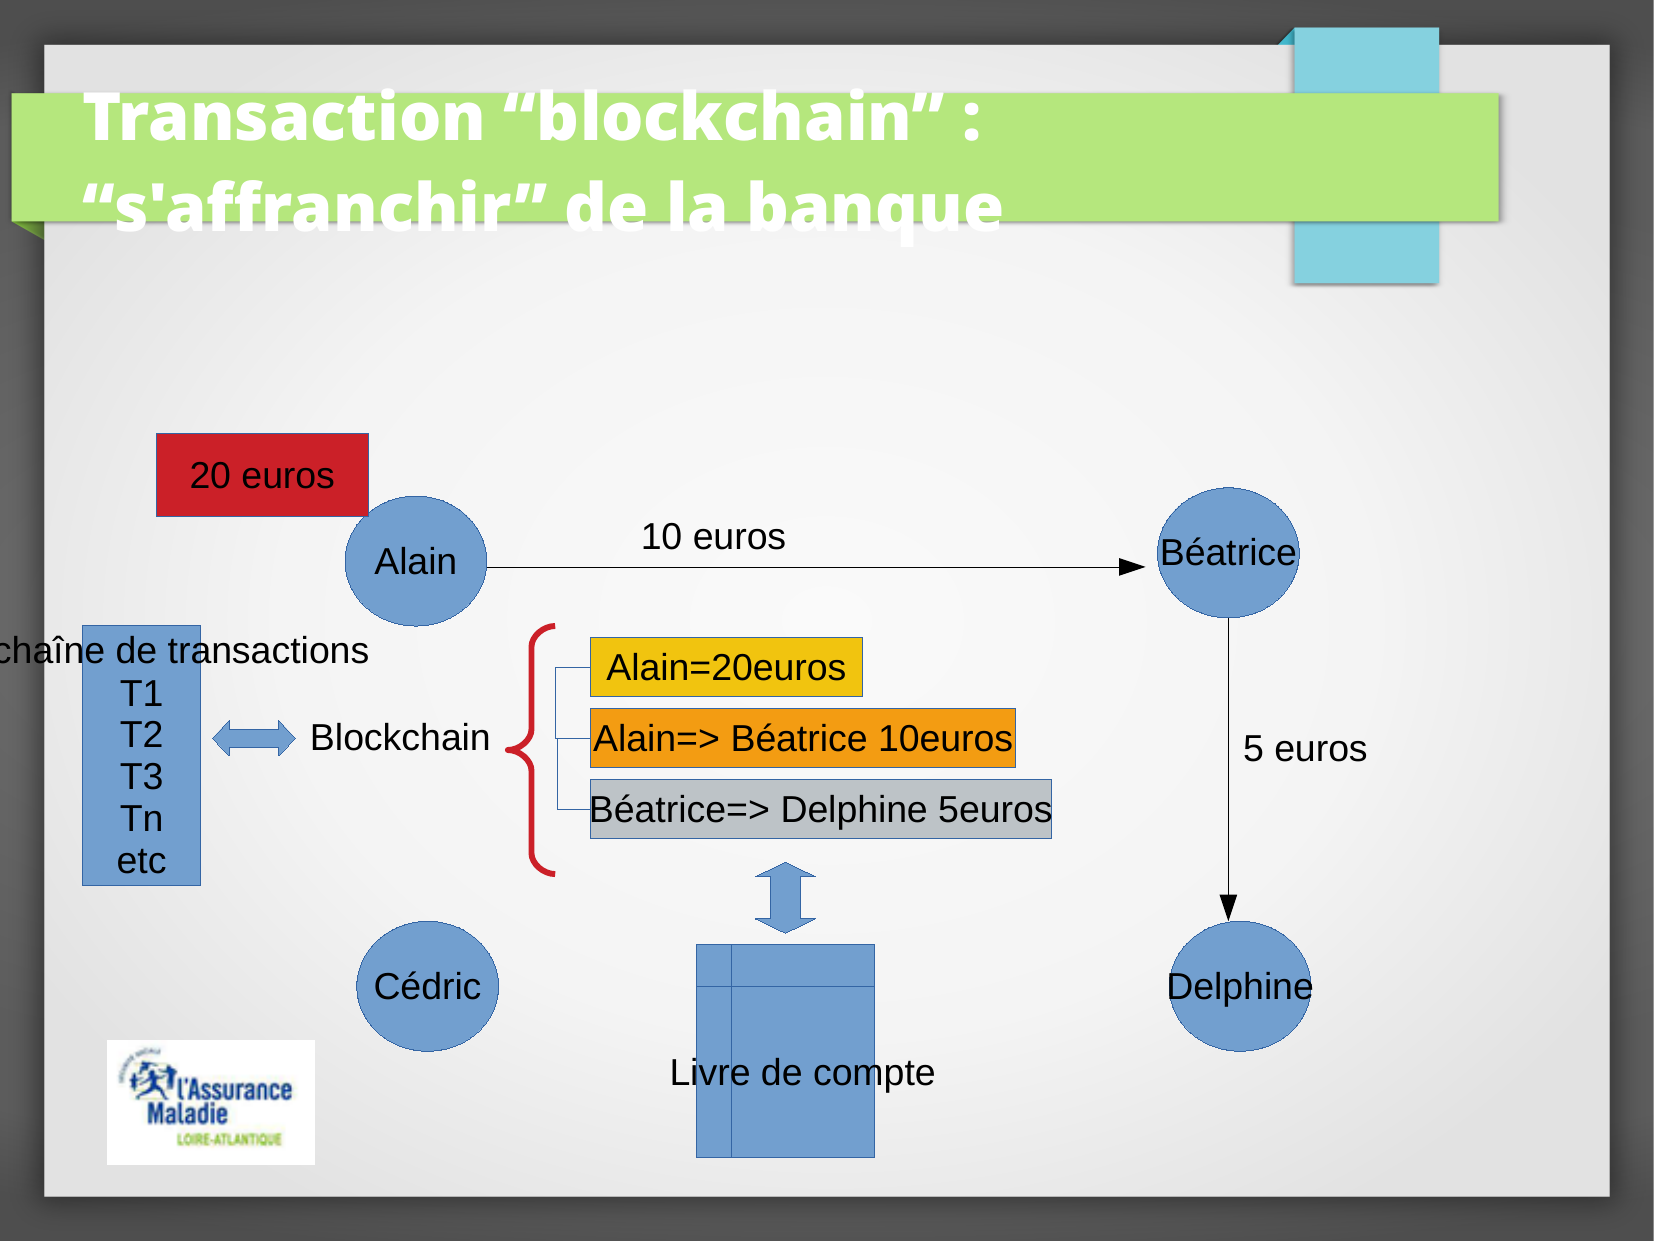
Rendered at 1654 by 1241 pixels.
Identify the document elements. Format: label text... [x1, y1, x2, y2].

text_box Alain=> Béatrice 10euros [590, 708, 1016, 768]
text_box Delphine [1170, 921, 1311, 1052]
text_box 10 euros [625, 507, 863, 571]
title Transaction “blockchain” : “s'affranchir” de la banque [82, 69, 1264, 238]
text_box 20 euros [156, 433, 369, 517]
text_box Delphine [1173, 976, 1188, 996]
text_box Alain [345, 496, 487, 627]
text_box [755, 862, 816, 934]
text_box Une chaîne de transactions T1 T2 T3 Tn etc [82, 625, 201, 886]
text_box Béatrice [1157, 487, 1300, 618]
text_box Blockchain [295, 708, 508, 771]
text_box Cédric [356, 921, 499, 1052]
text_box Béatrice=> Delphine 5euros [590, 779, 1052, 839]
text_box [212, 720, 296, 756]
text_box Alain=20euros [590, 637, 863, 697]
picture [0, 0, 1654, 1241]
text_box Livre de compte [696, 944, 875, 1158]
text_box 5 euros [1228, 720, 1465, 783]
